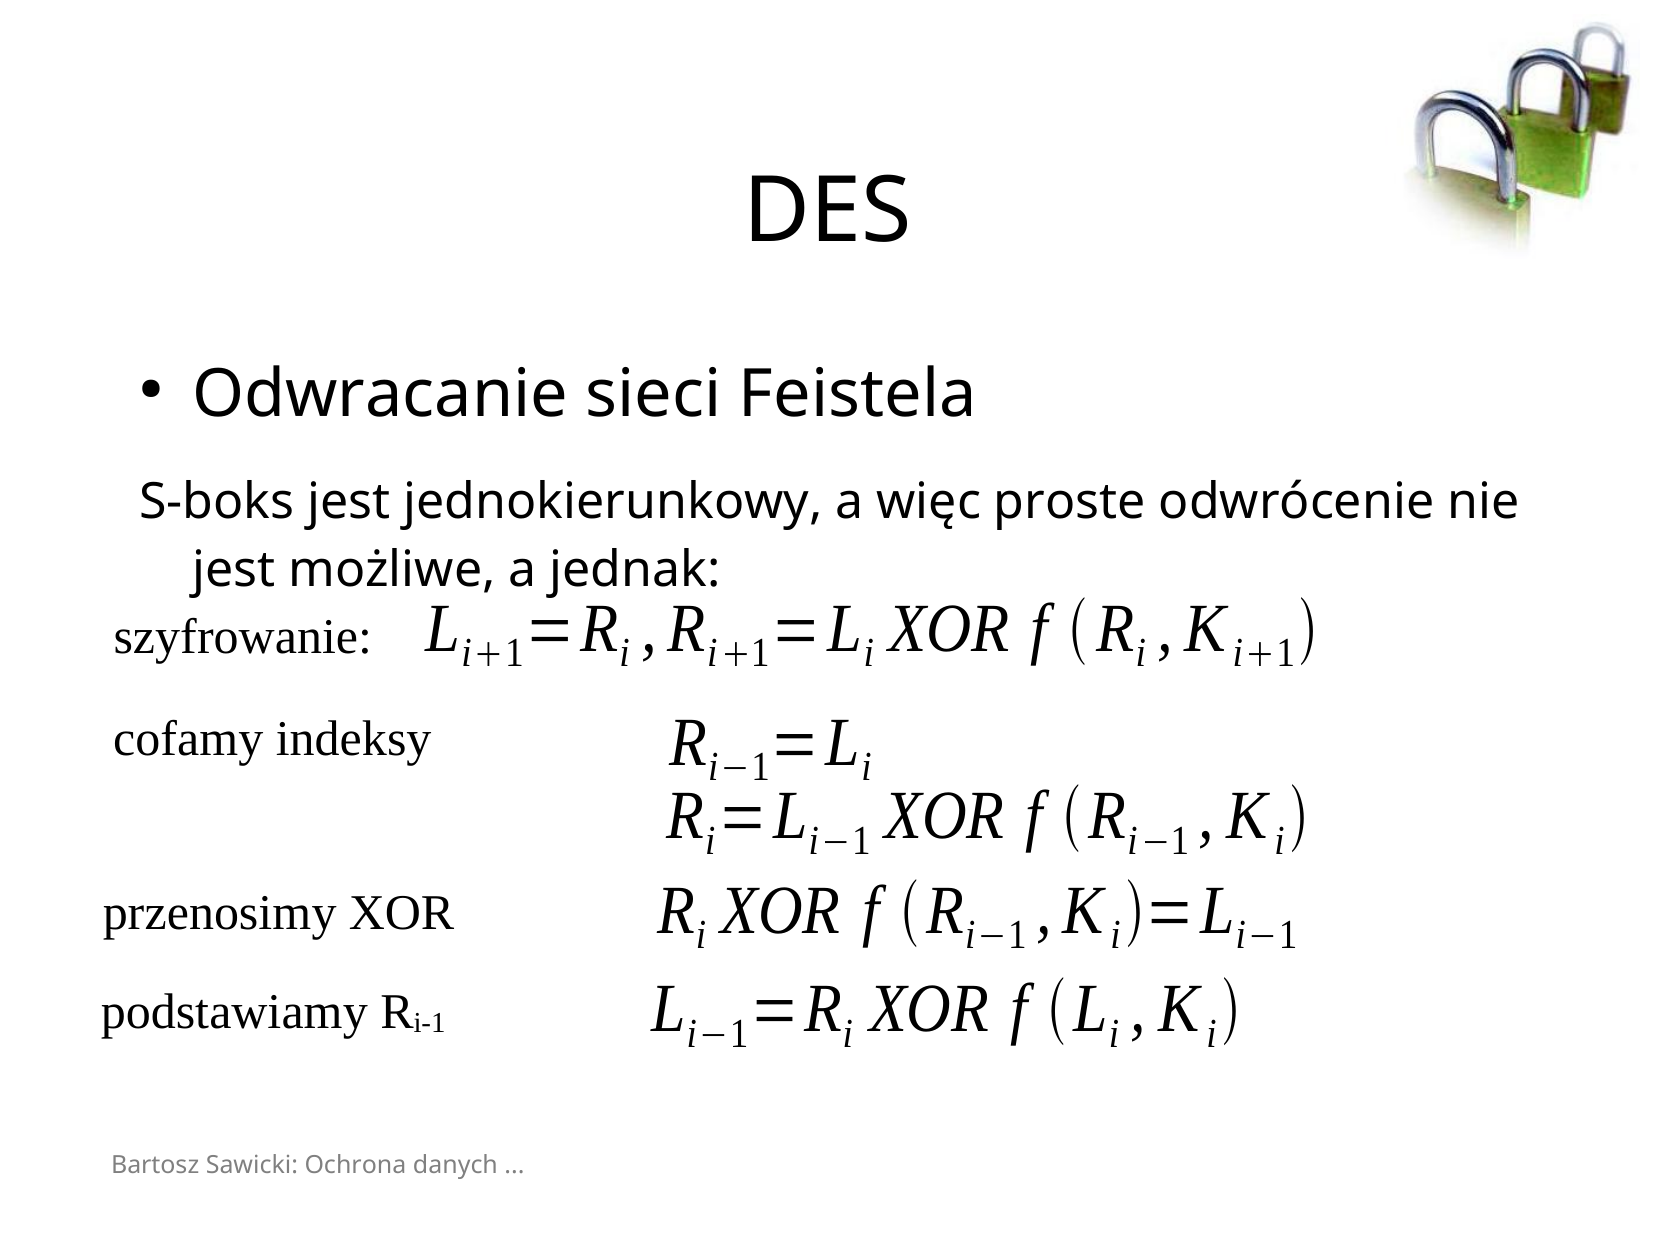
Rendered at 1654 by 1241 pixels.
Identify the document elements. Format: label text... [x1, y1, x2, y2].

text_box cofamy indeksy [113, 711, 536, 767]
chart [646, 871, 1304, 960]
picture [1385, 14, 1640, 266]
chart [414, 589, 1324, 677]
text_box przenosimy XOR [102, 885, 526, 942]
chart [640, 969, 1247, 1058]
list Odwracanie sieci Feistela S-boks jest jednokierunkowy, a więc proste odwrócenie nie jest możliwe, a jednak: [121, 344, 1534, 1127]
chart [655, 702, 1315, 865]
text_box szyfrowanie: [113, 609, 456, 665]
title DES [121, 102, 1534, 311]
text_box podstawiamy Ri-1 [100, 983, 524, 1056]
